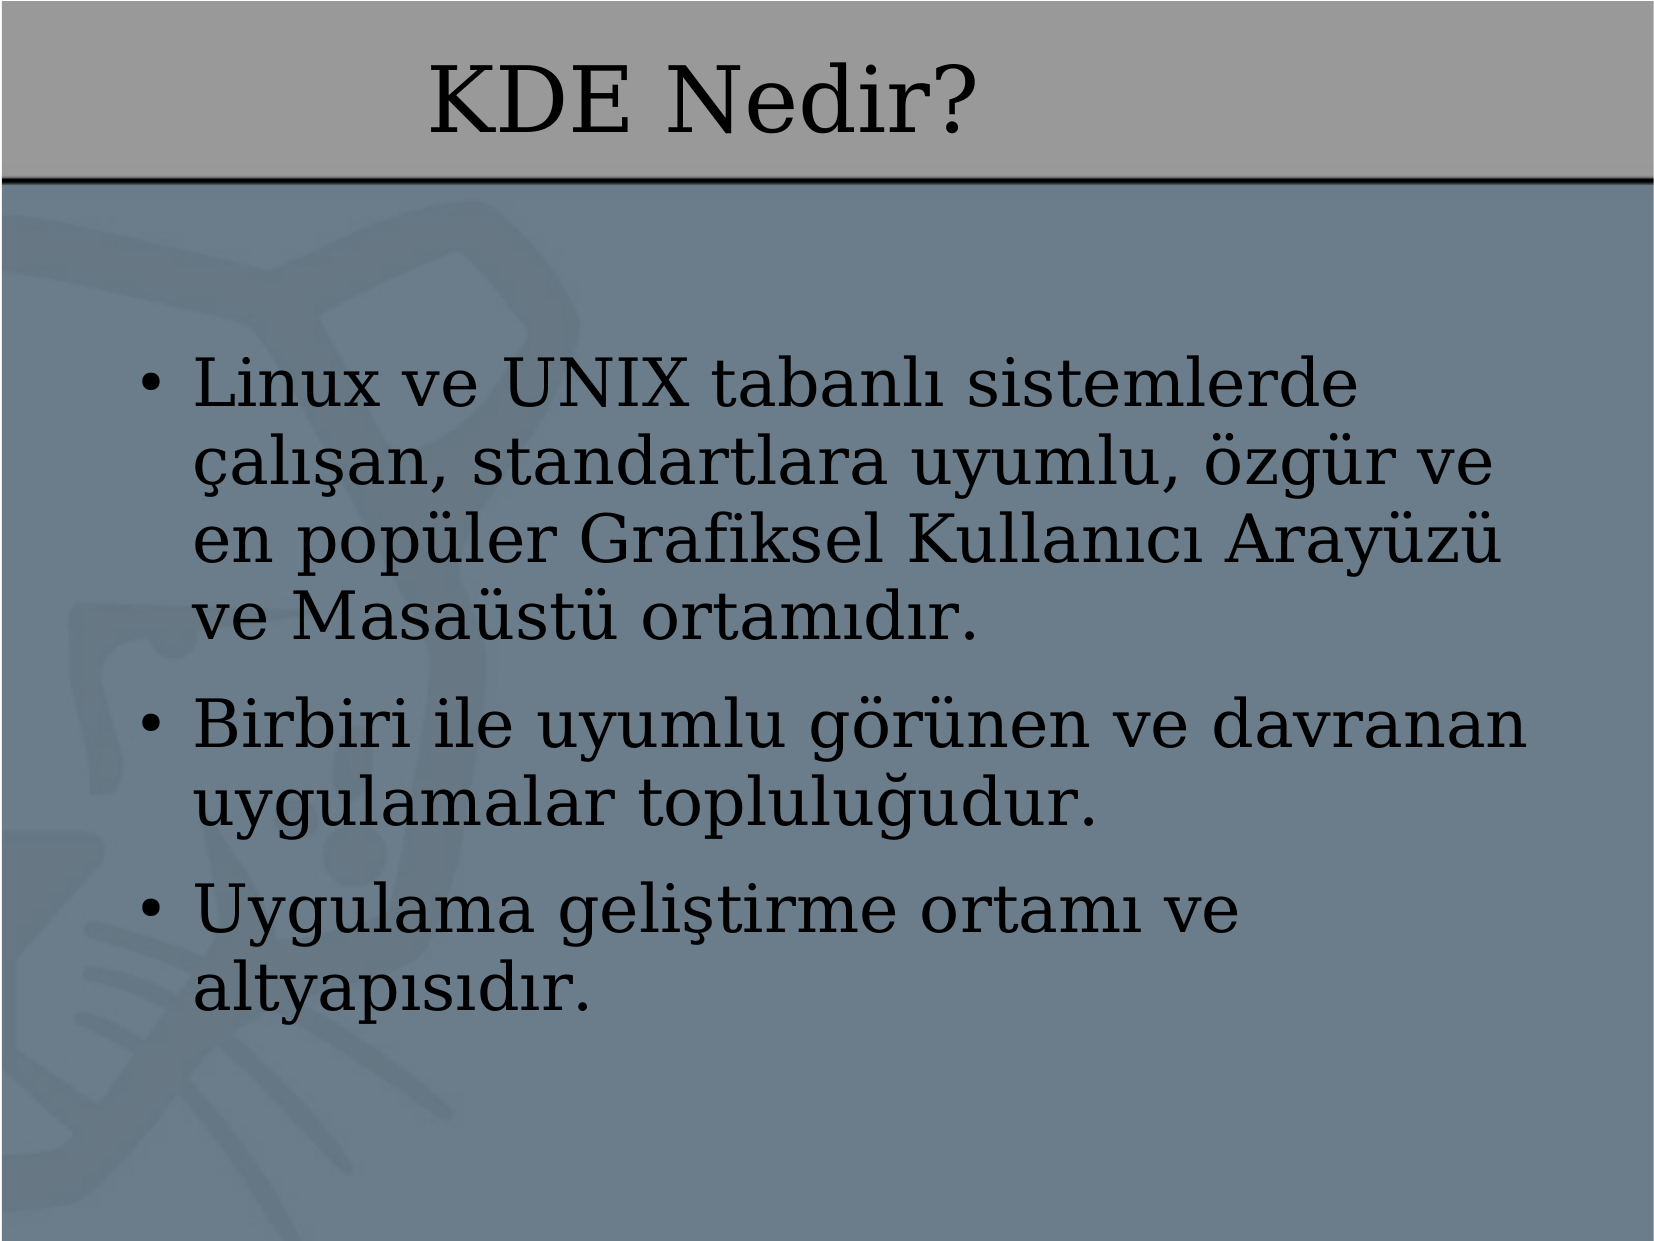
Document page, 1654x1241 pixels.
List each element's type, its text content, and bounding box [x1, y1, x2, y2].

picture [1, 1, 1654, 1241]
title KDE Nedir? [0, 0, 1410, 204]
list Linux ve UNIX tabanlı sistemlerde çalışan, standartlara uyumlu, özgür ve en popüler Grafiksel Kullanıcı Arayüzü ve Masaüstü ortamıdır. Birbiri ile uyumlu görünen ve davranan uygulamalar topluluğudur. Uygulama geliştirme ortamı ve altyapısıdır. [121, 344, 1534, 1127]
